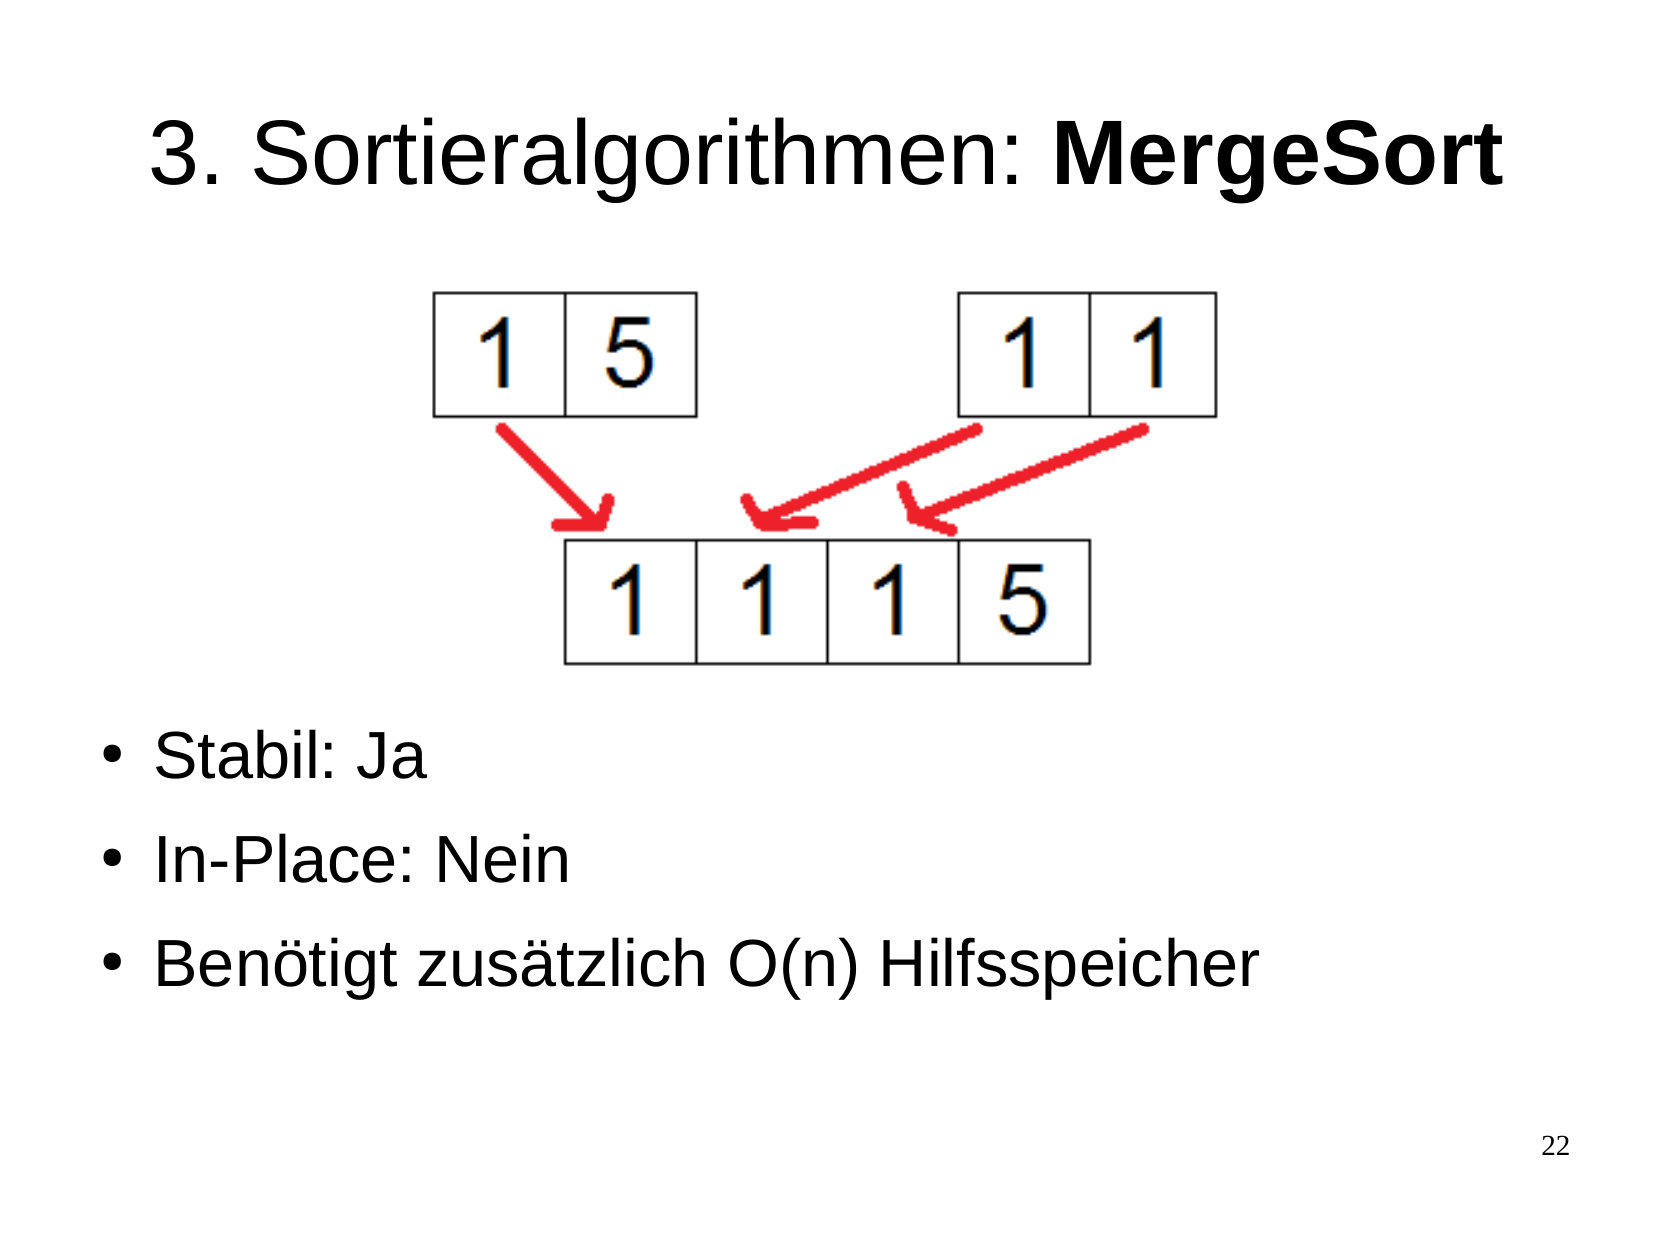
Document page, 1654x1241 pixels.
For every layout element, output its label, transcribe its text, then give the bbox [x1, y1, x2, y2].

picture [431, 290, 1223, 681]
title 3. Sortieralgorithmen: MergeSort [82, 49, 1571, 257]
list Stabil: Ja In-Place: Nein Benötigt zusätzlich O(n) Hilfsspeicher [82, 717, 1571, 1109]
